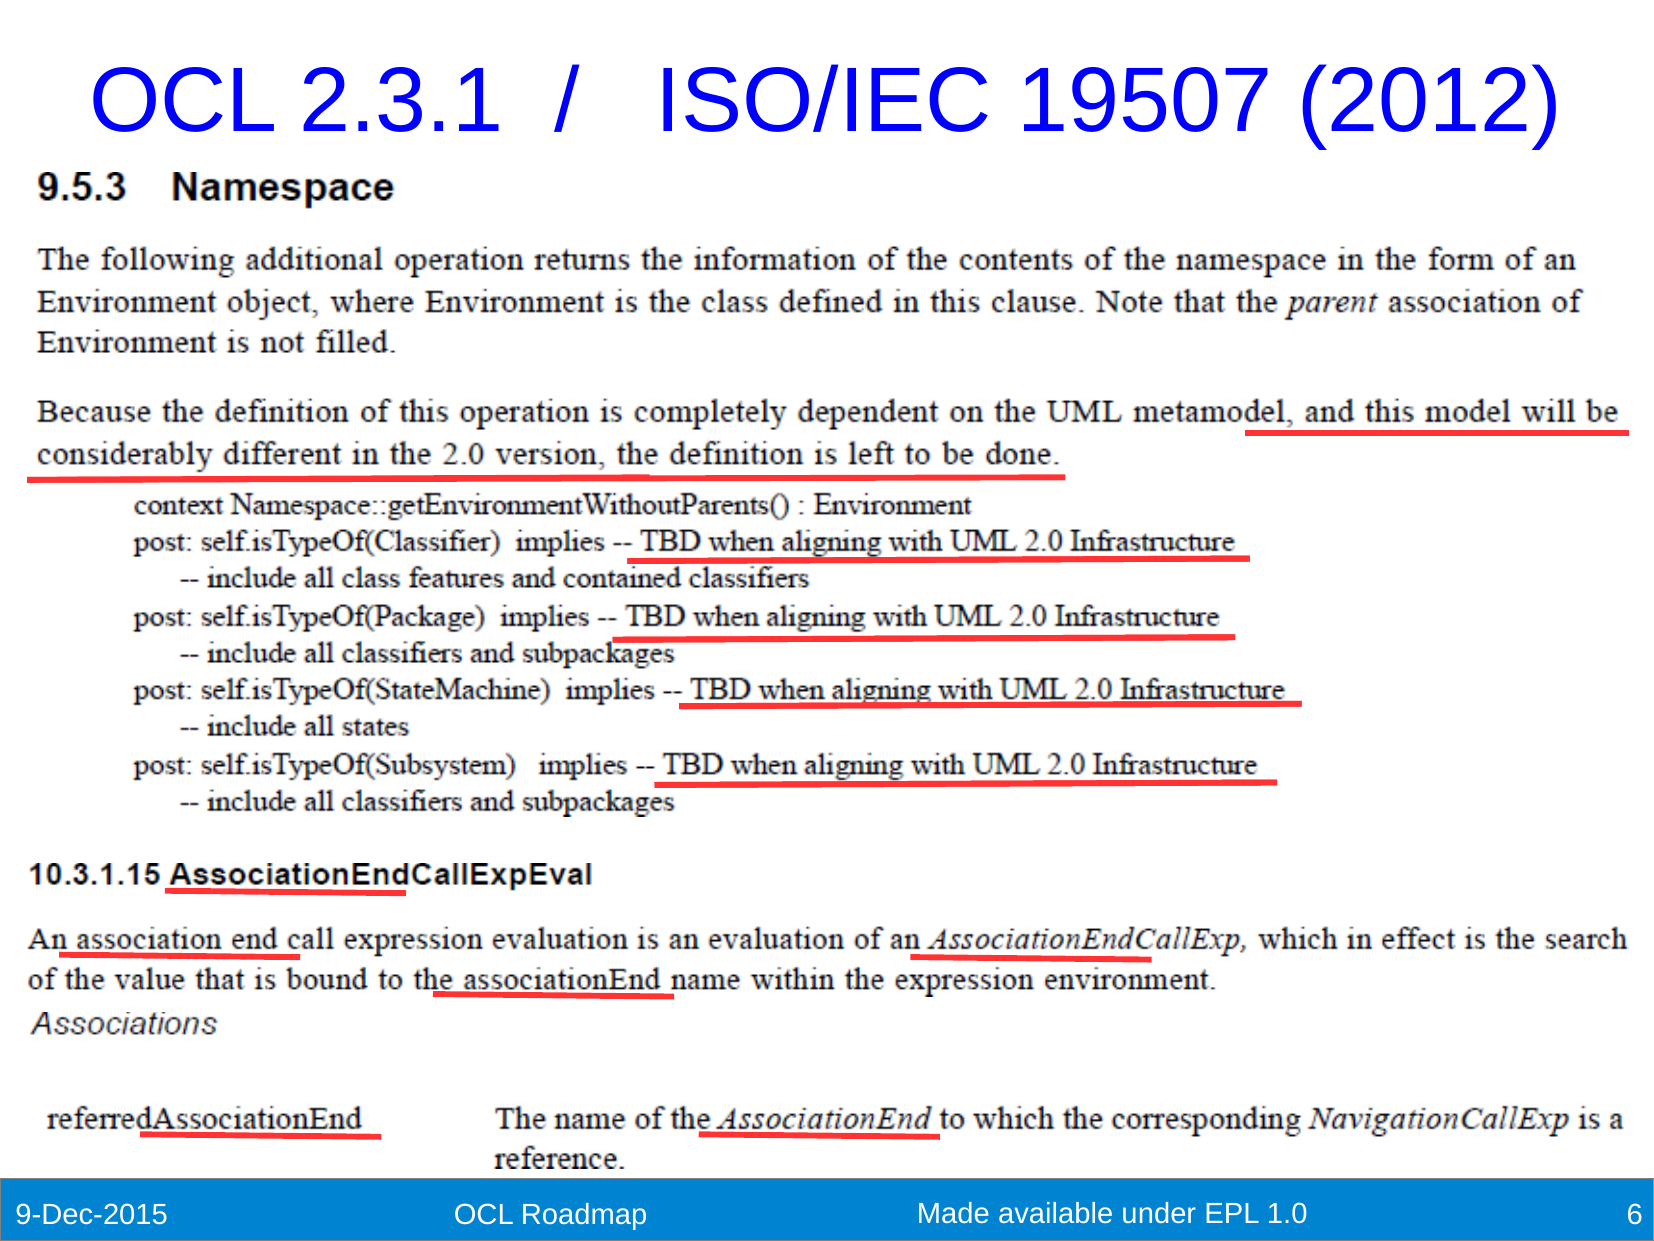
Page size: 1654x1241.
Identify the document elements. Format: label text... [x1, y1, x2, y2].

picture [29, 1012, 1626, 1169]
title OCL 2.3.1 / ISO/IEC 19507 (2012) [82, 34, 1571, 165]
picture [35, 172, 1620, 817]
picture [27, 863, 1629, 997]
